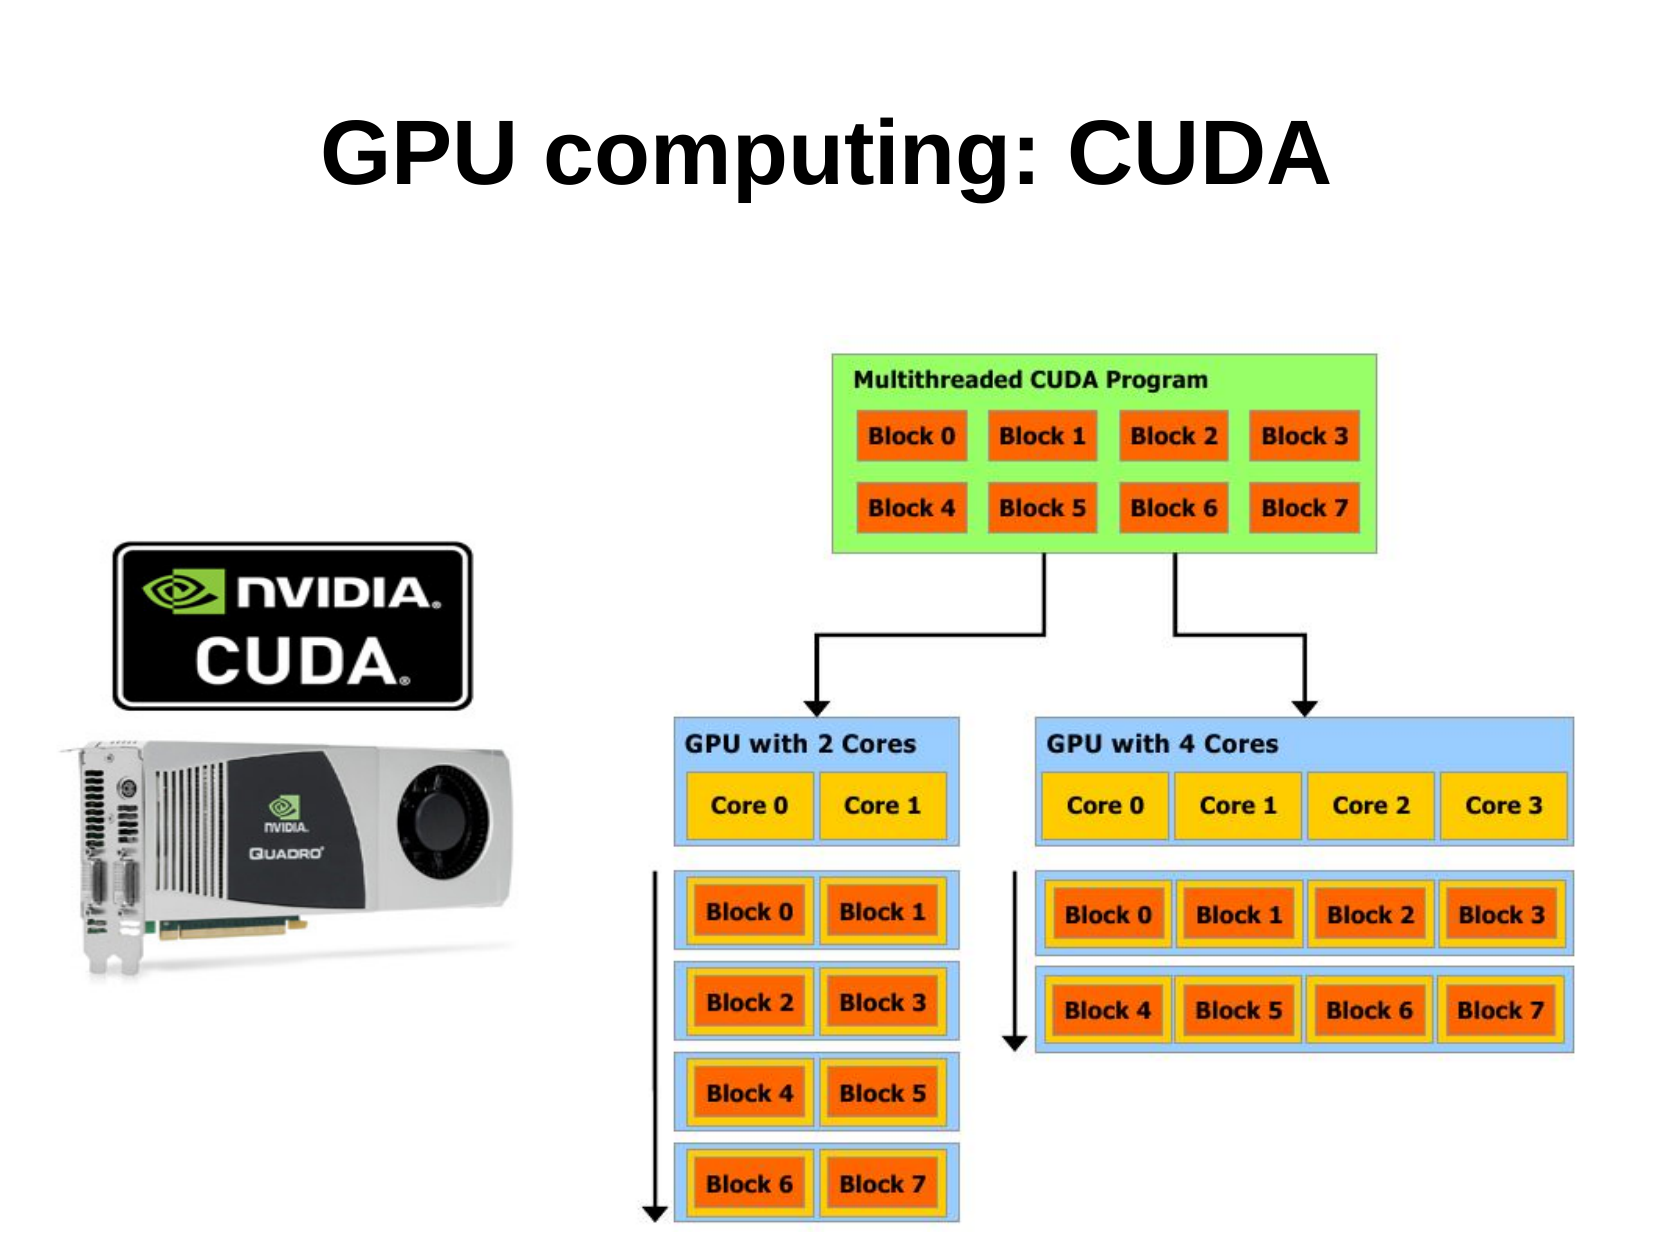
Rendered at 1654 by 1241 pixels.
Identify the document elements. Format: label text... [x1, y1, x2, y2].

picture [14, 528, 591, 1004]
title GPU computing: CUDA [82, 49, 1571, 257]
picture [599, 335, 1609, 1232]
